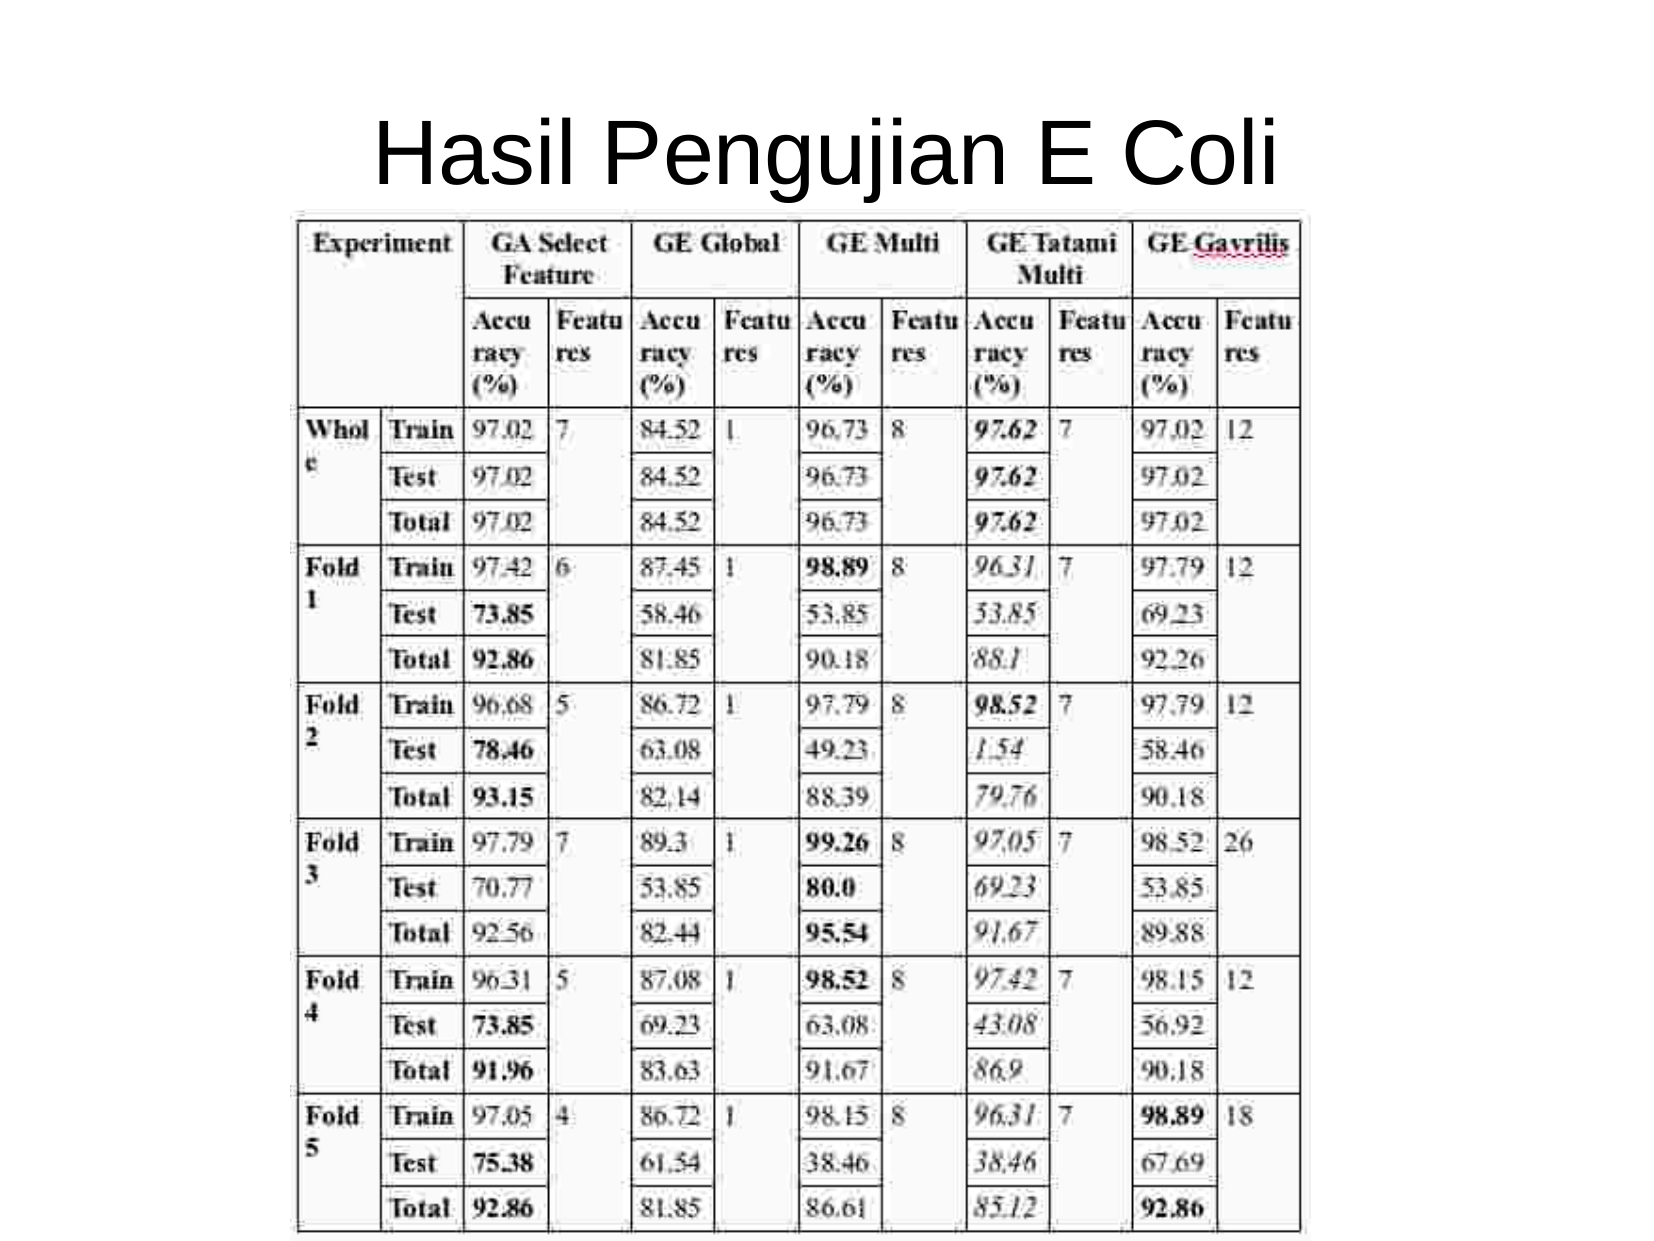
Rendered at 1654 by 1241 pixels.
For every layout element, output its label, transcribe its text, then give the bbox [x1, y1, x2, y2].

title Hasil Pengujian E Coli [82, 49, 1571, 257]
picture [290, 209, 1311, 1241]
